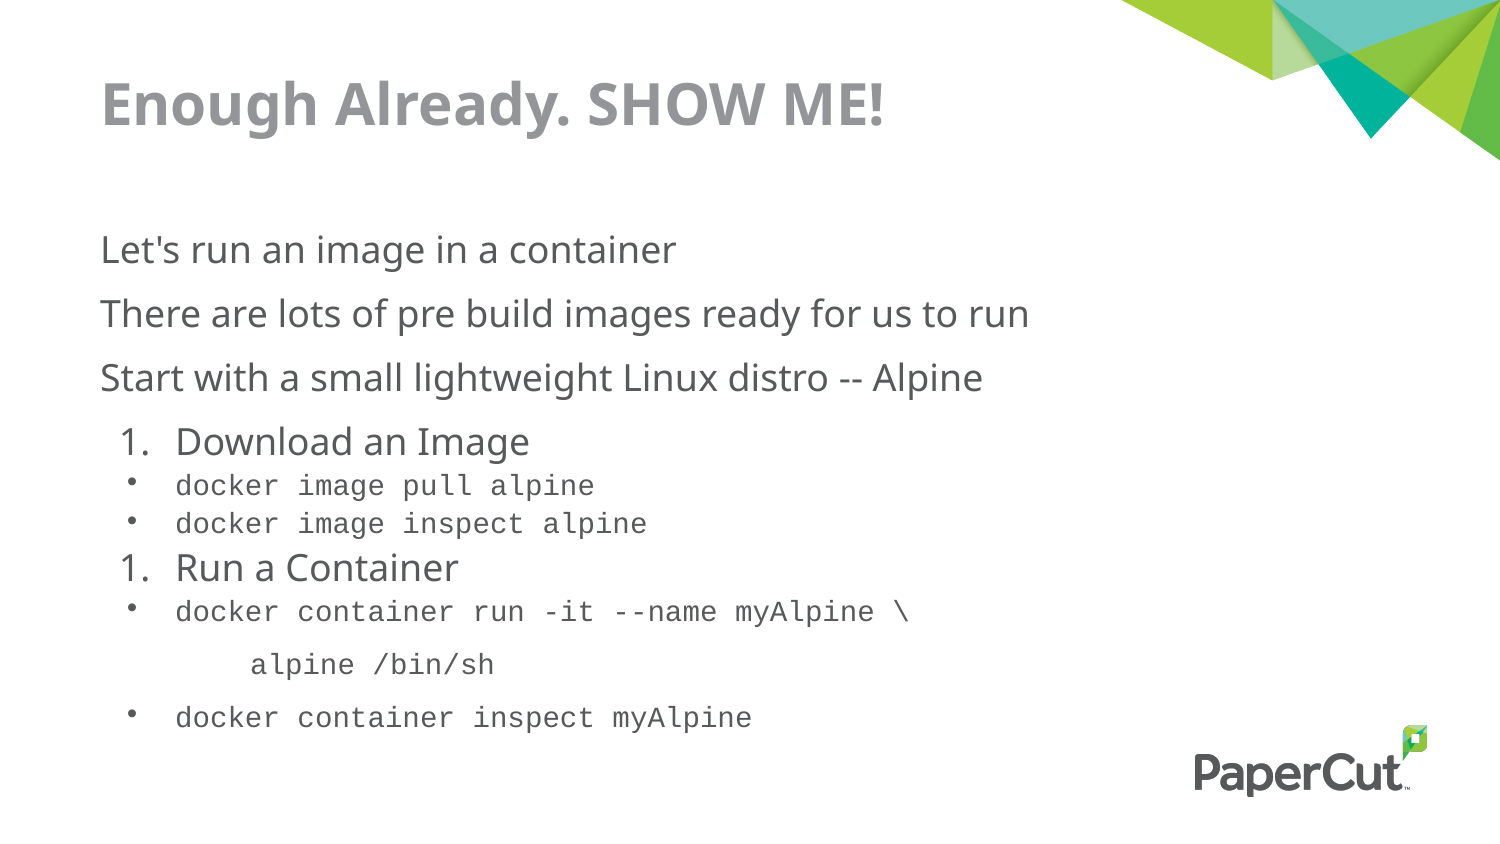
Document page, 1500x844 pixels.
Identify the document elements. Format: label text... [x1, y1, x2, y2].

picture [1195, 725, 1427, 797]
picture [1119, 0, 1500, 162]
title Enough Already. SHOW ME! [100, 67, 1214, 196]
list Let's run an image in a container There are lots of pre build images ready for us to run Start with a small lightweight Linux distro -- Alpine Download an Image docker image pull alpine docker image inspect alpine Run a Container docker container run -it --name myAlpine \ alpine /bin/sh docker container inspect myAlpine [100, 221, 1094, 706]
